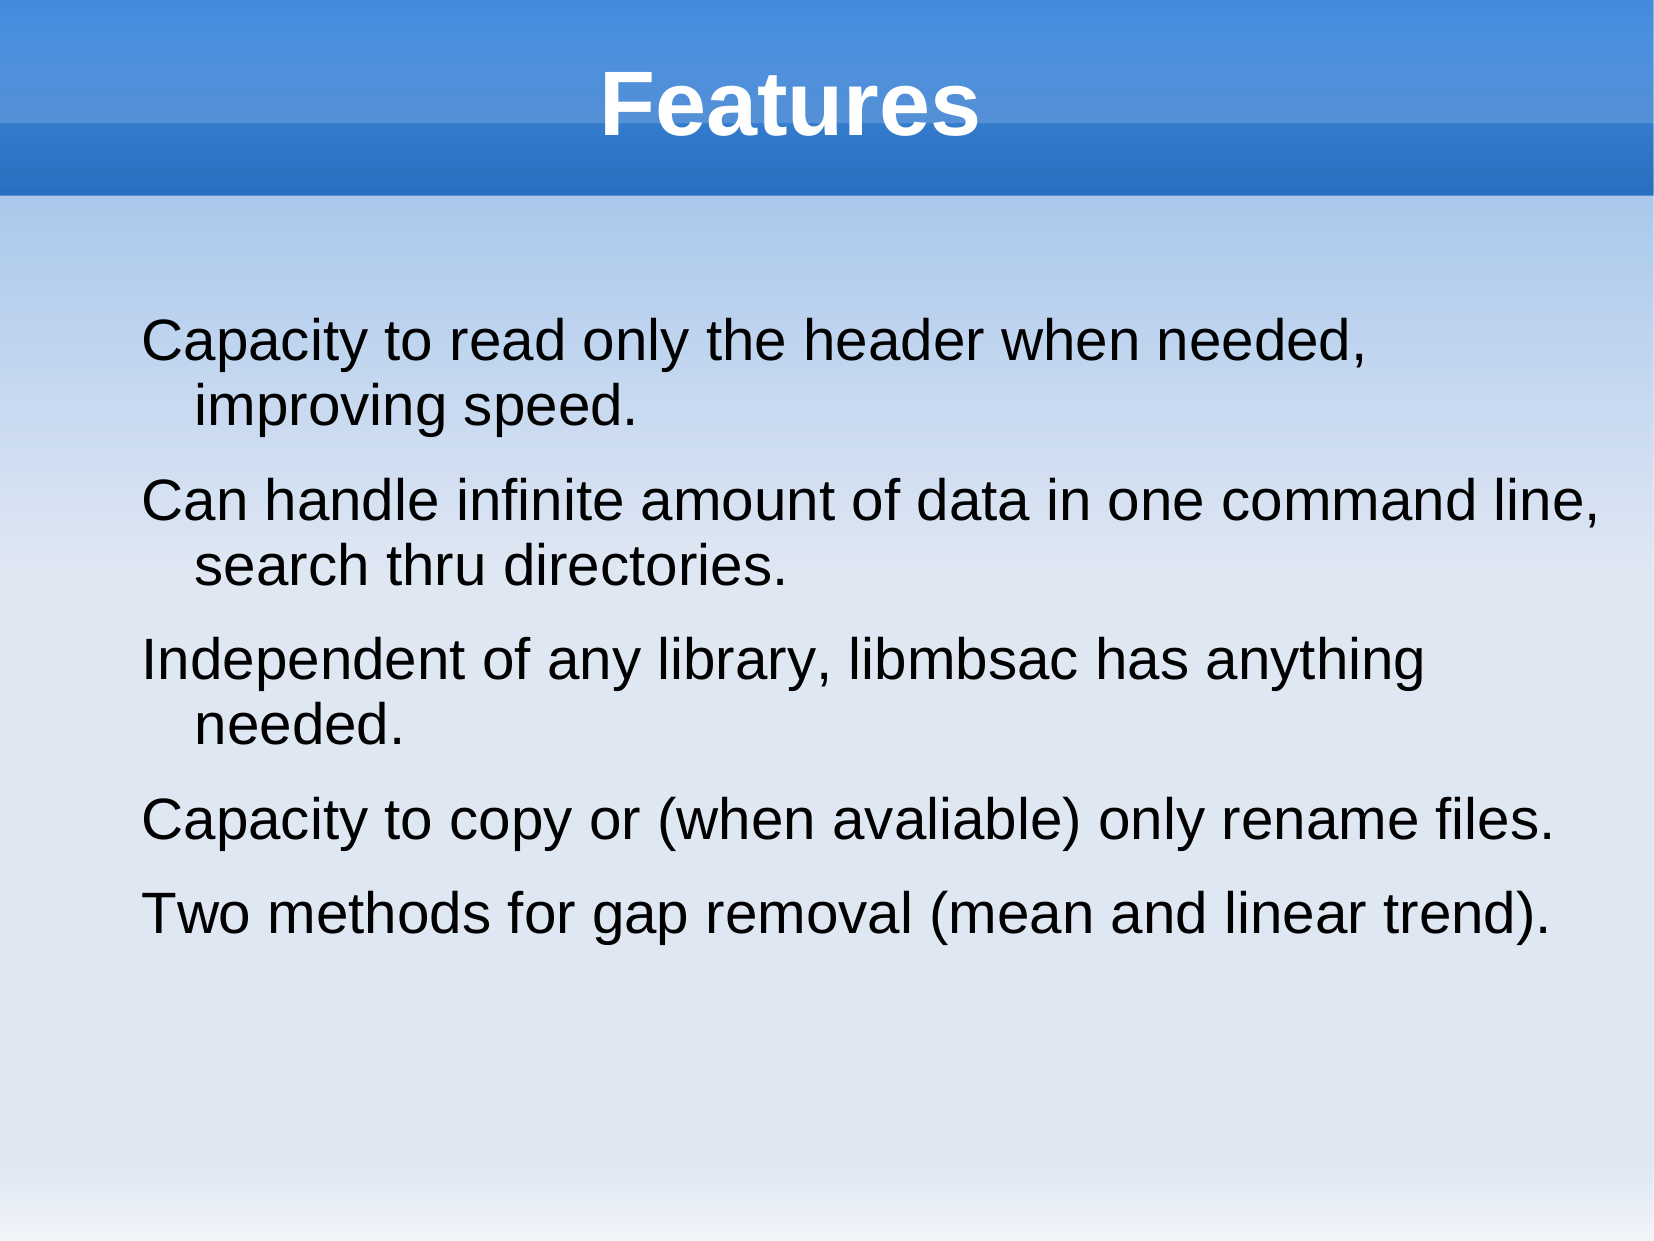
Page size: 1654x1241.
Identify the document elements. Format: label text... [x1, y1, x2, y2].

title Features [76, 0, 1565, 208]
list Capacity to read only the header when needed, improving speed. Can handle infinite amount of data in one command line, search thru directories. Independent of any library, libmbsac has anything needed. Capacity to copy or (when avaliable) only rename files. Two methods for gap removal (mean and linear trend). [124, 307, 1613, 1112]
picture [0, 0, 1654, 1241]
